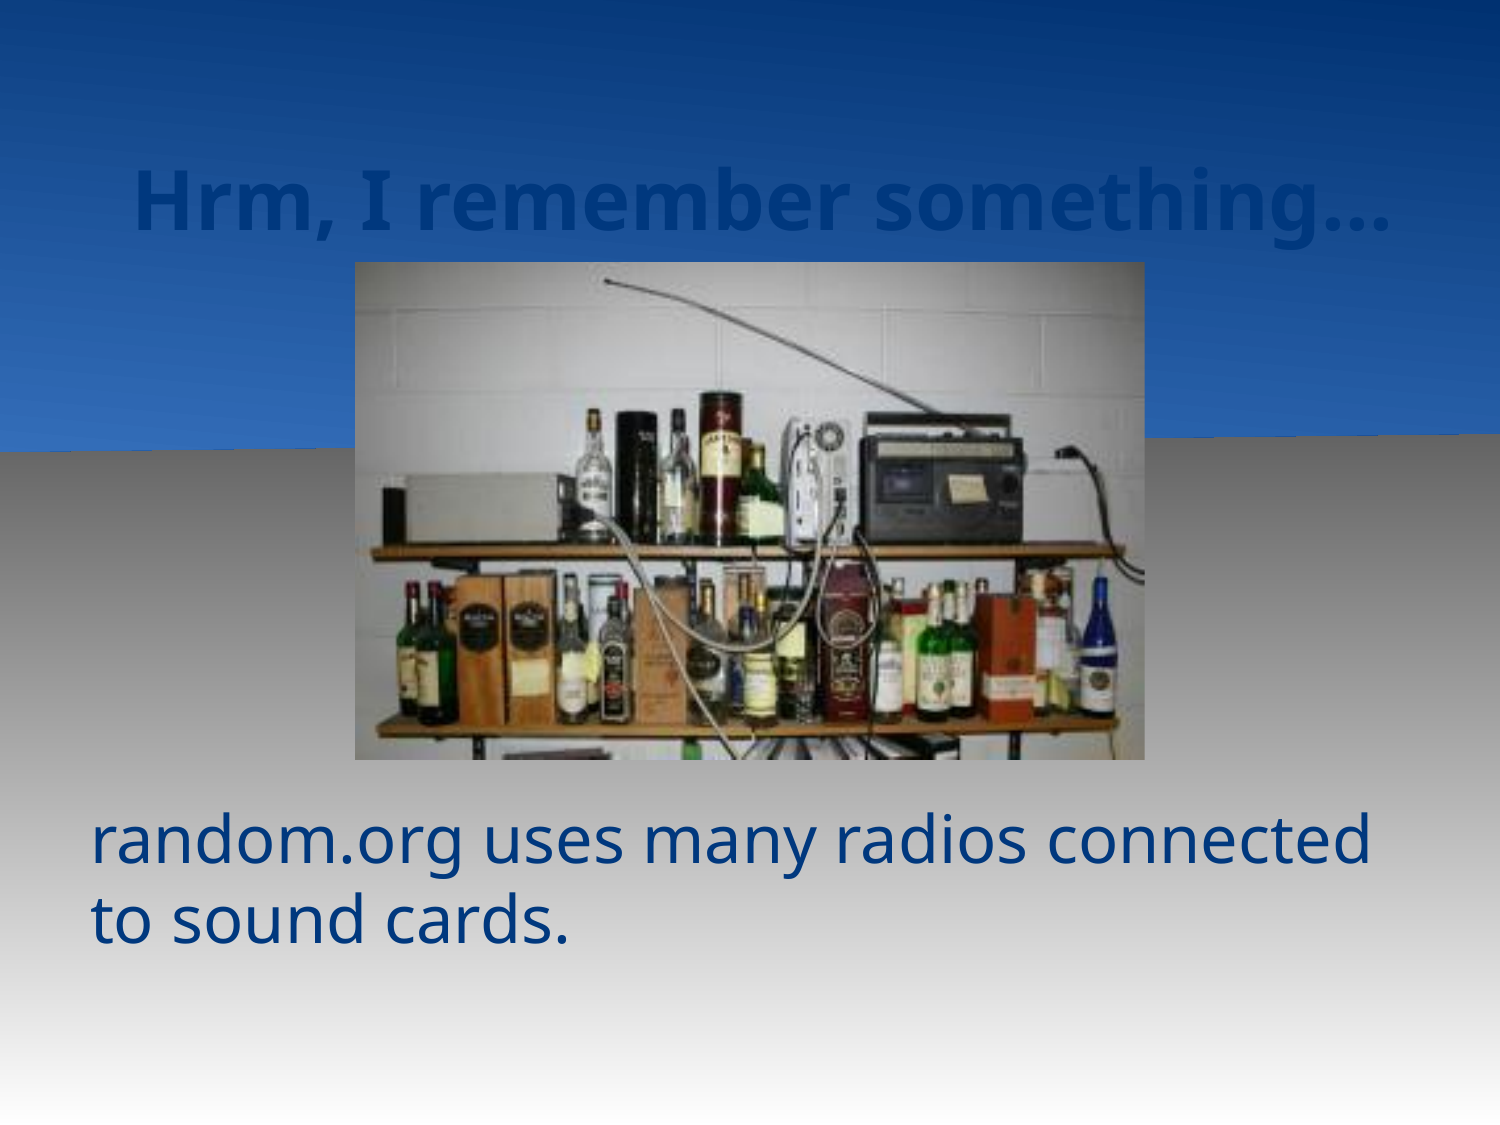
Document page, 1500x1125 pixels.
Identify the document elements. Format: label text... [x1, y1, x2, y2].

title Hrm, I remember something... [75, 45, 1425, 263]
text_box [355, 262, 1145, 760]
list random.org uses many radios connected to sound cards. [75, 272, 1425, 1067]
